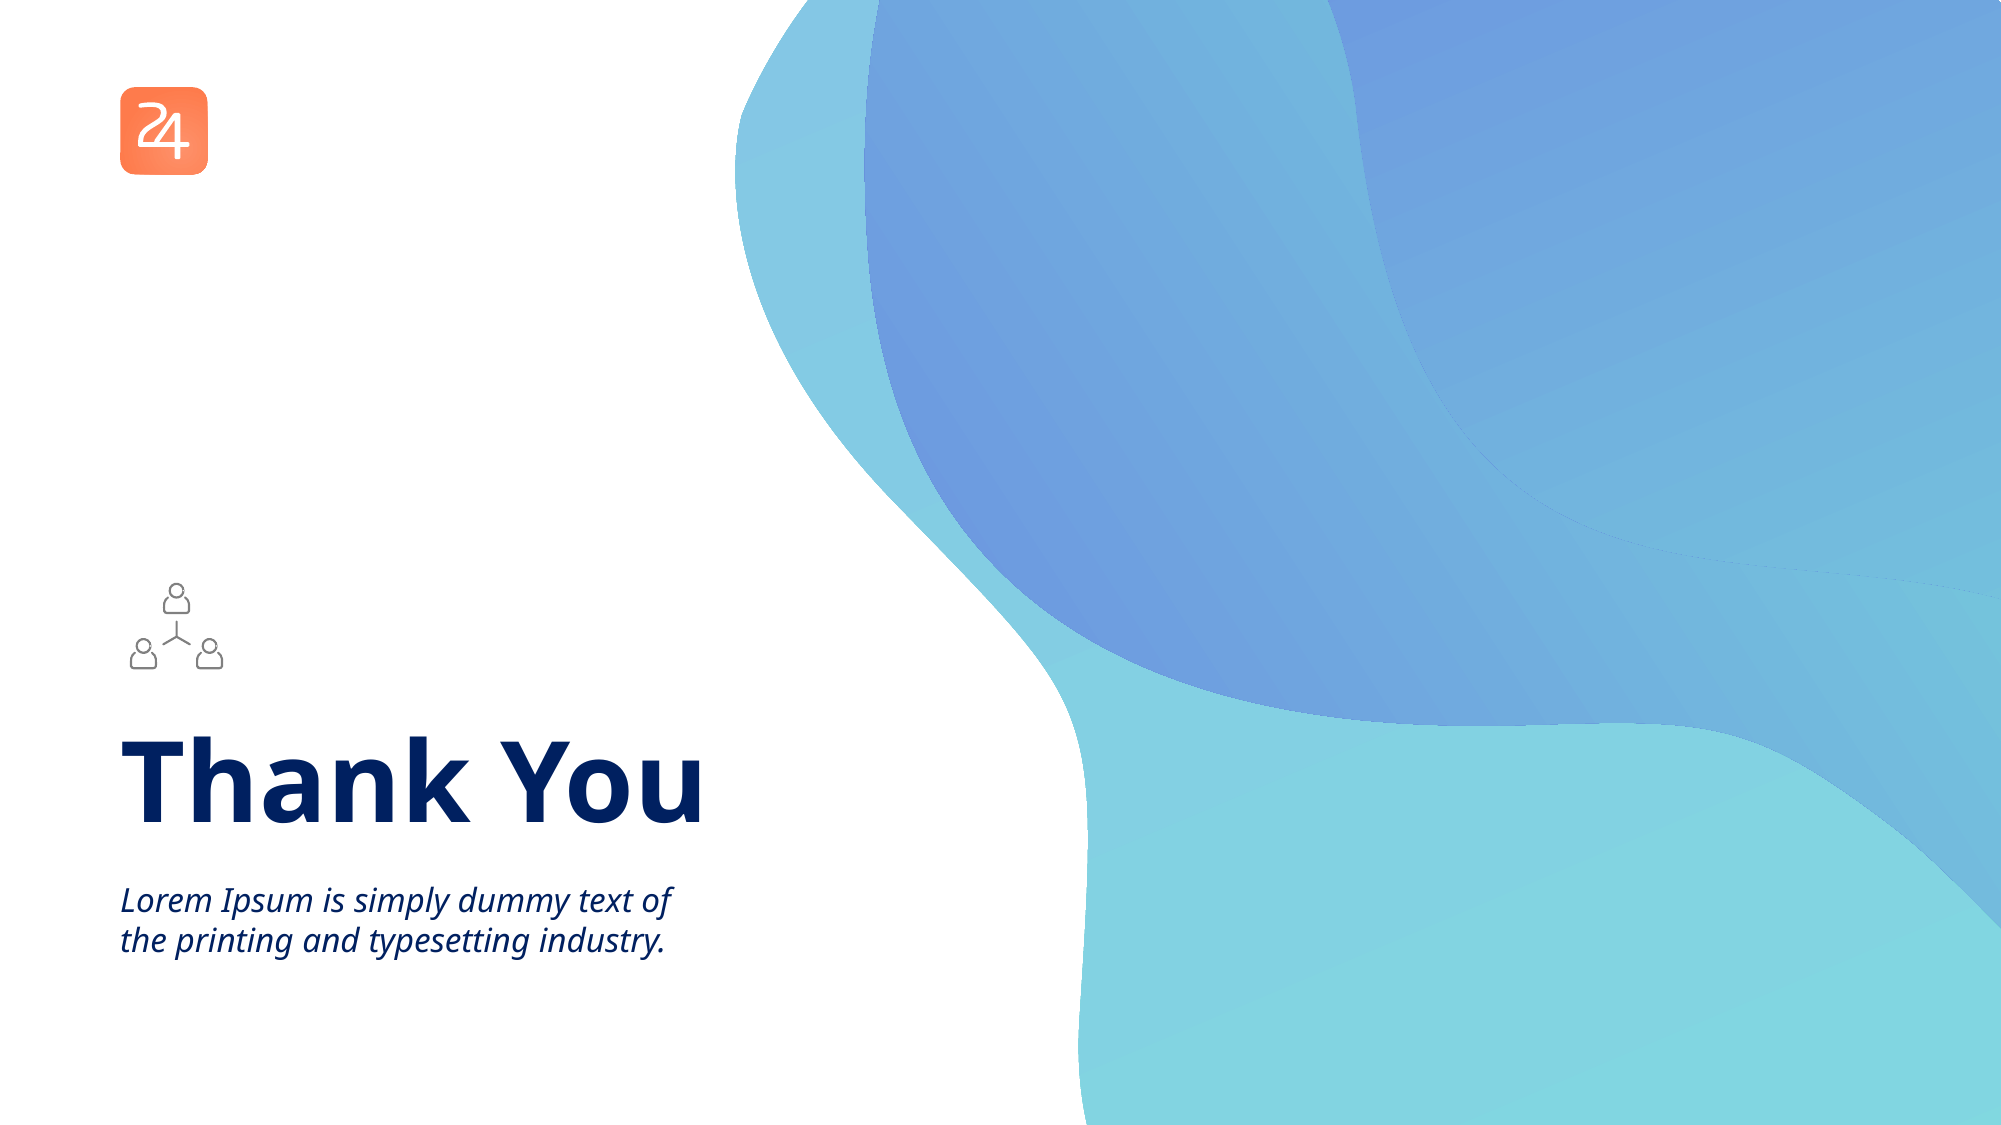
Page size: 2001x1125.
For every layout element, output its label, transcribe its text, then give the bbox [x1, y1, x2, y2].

text_box Thank You [120, 710, 916, 846]
text_box [129, 638, 158, 670]
text_box [162, 582, 191, 615]
text_box [120, 87, 208, 175]
text_box [162, 620, 191, 646]
text_box Lorem Ipsum is simply dummy text of the printing and typesetting industry. [120, 878, 701, 959]
text_box [196, 638, 224, 670]
text_box [735, 0, 2000, 1125]
